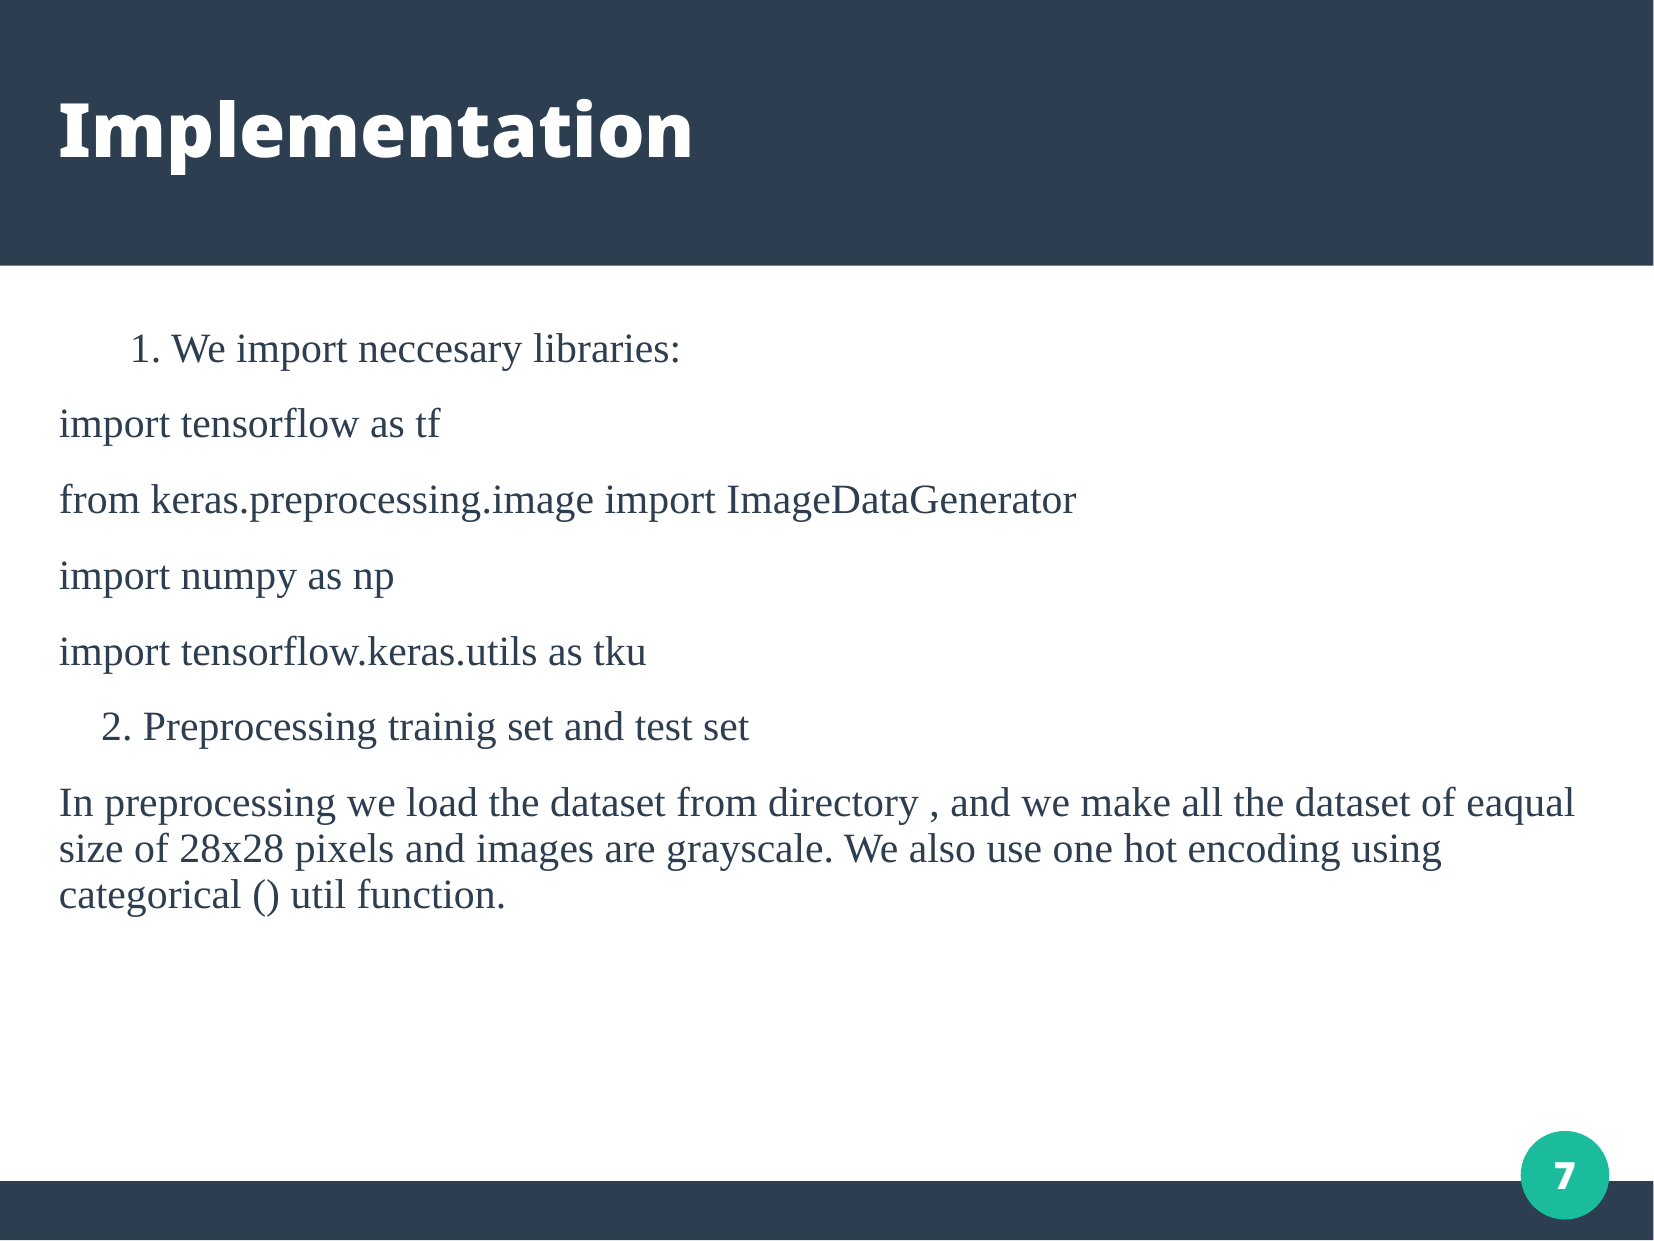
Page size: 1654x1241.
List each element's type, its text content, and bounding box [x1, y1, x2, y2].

title Implementation [59, 49, 1595, 207]
list 1. We import neccesary libraries: import tensorflow as tf from keras.preprocessing.image import ImageDataGenerator import numpy as np import tensorflow.keras.utils as tku 2. Preprocessing trainig set and test set In preprocessing we load the dataset from directory , and we make all the dataset of eaqual size of 28x28 pixels and images are grayscale. We also use one hot encoding using categorical () util function. [59, 324, 1595, 1152]
